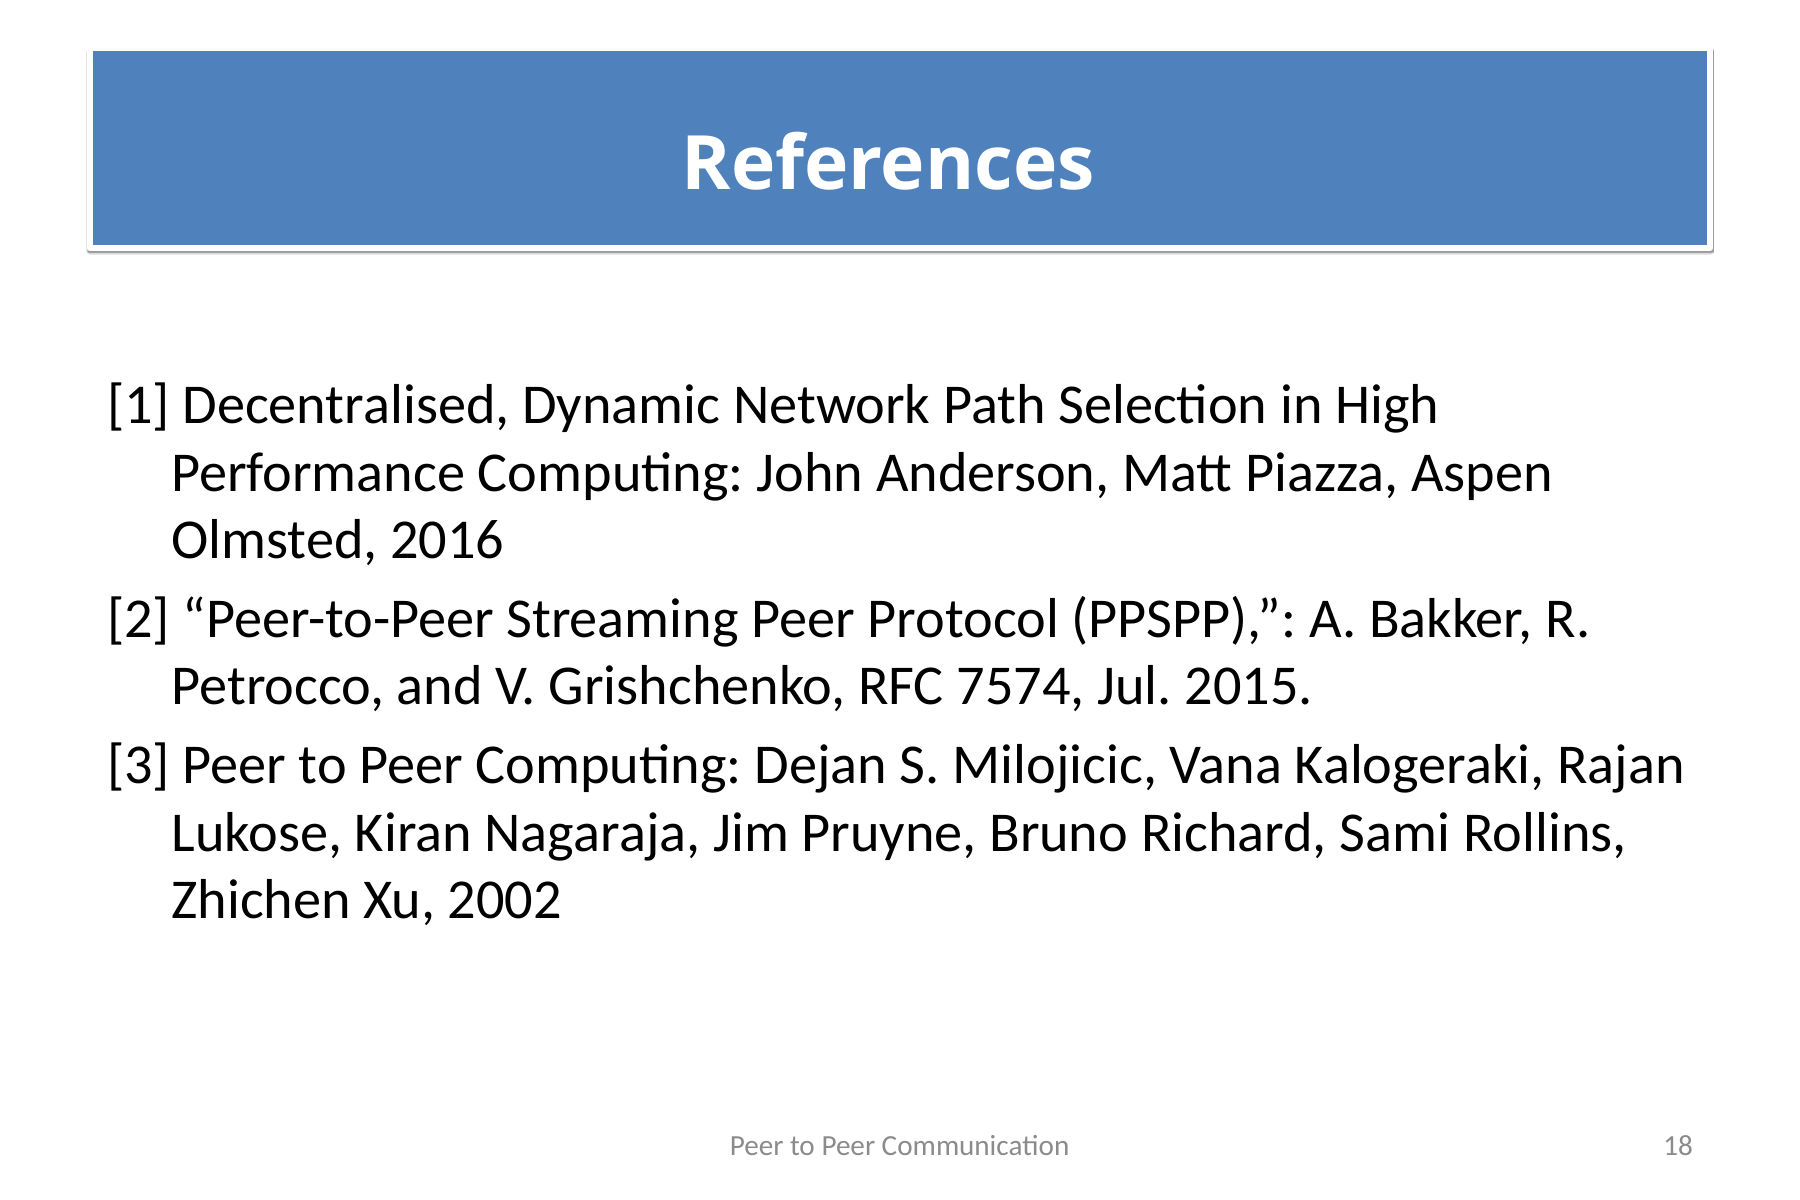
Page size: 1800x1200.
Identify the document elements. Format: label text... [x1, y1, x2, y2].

footer Peer to Peer Communication [615, 1112, 1185, 1177]
list [1] Decentralised, Dynamic Network Path Selection in High Performance Computing: John Anderson, Matt Piazza, Aspen Olmsted, 2016 [2] “Peer-to-Peer Streaming Peer Protocol (PPSPP),”: A. Bakker, R. Petrocco, and V. Grishchenko, RFC 7574, Jul. 2015. [3] Peer to Peer Computing: Dejan S. Milojicic, Vana Kalogeraki, Rajan Lukose, Kiran Nagaraja, Jim Pruyne, Bruno Richard, Sami Rollins, Zhichen Xu, 2002 [90, 279, 1710, 1072]
slide_number 18 [1290, 1112, 1710, 1177]
title References [90, 48, 1710, 249]
